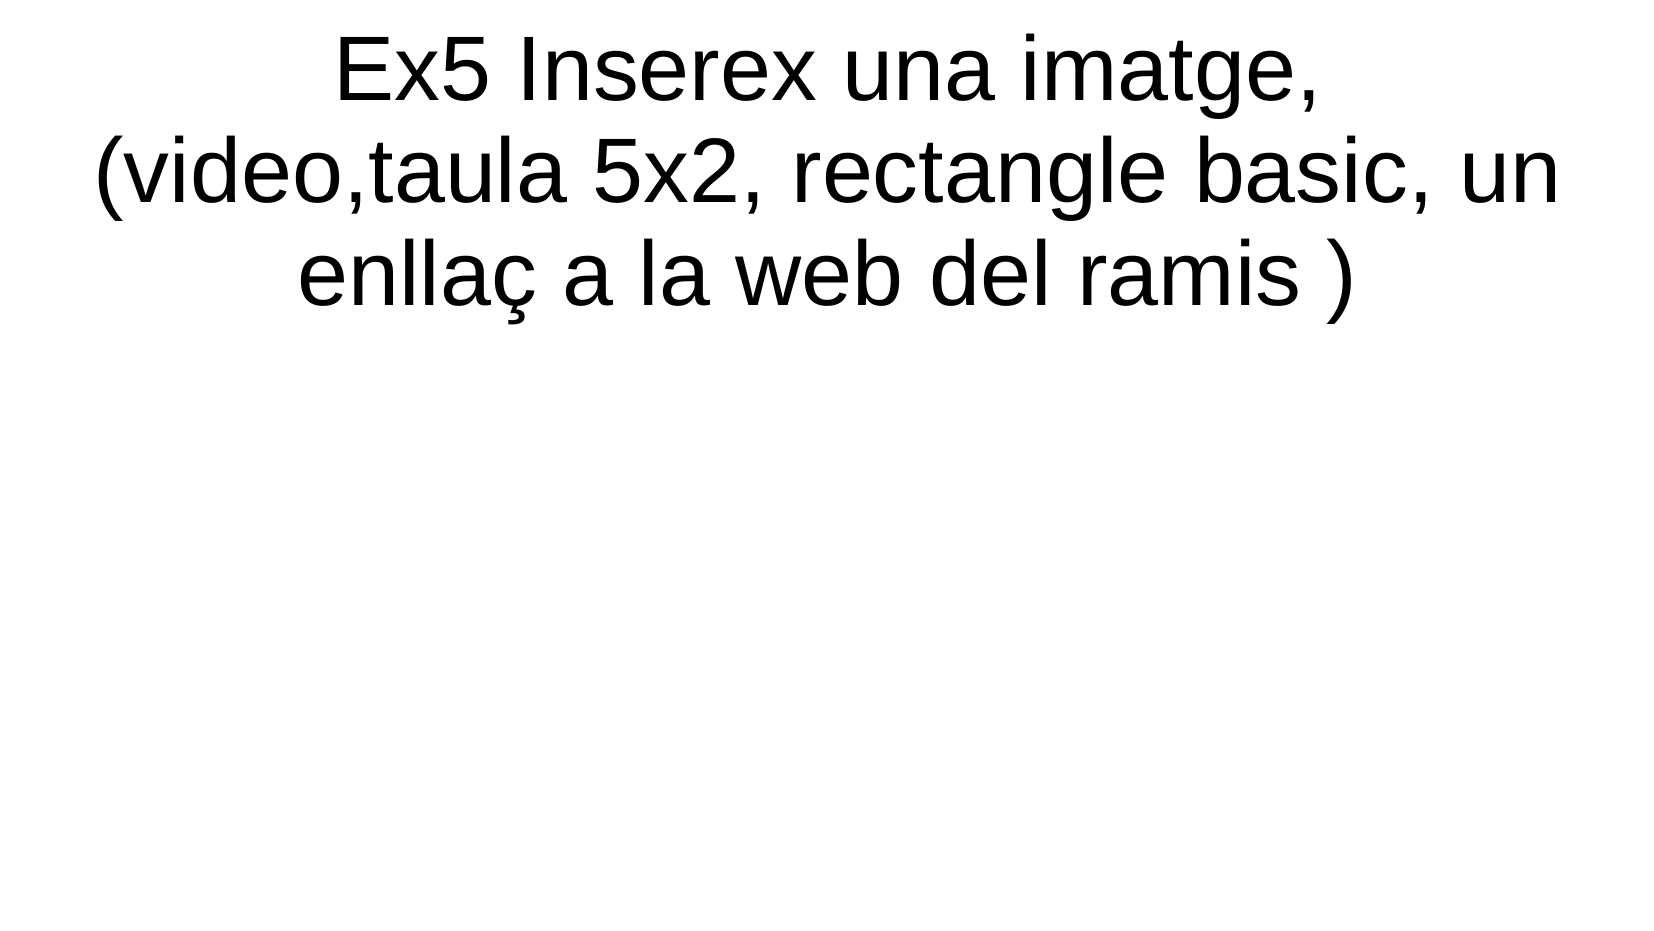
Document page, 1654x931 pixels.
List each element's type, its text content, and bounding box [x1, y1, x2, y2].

title Ex5 Inserex una imatge, (video,taula 5x2, rectangle basic, un enllaç a la web del ramis ) [84, 17, 1573, 325]
